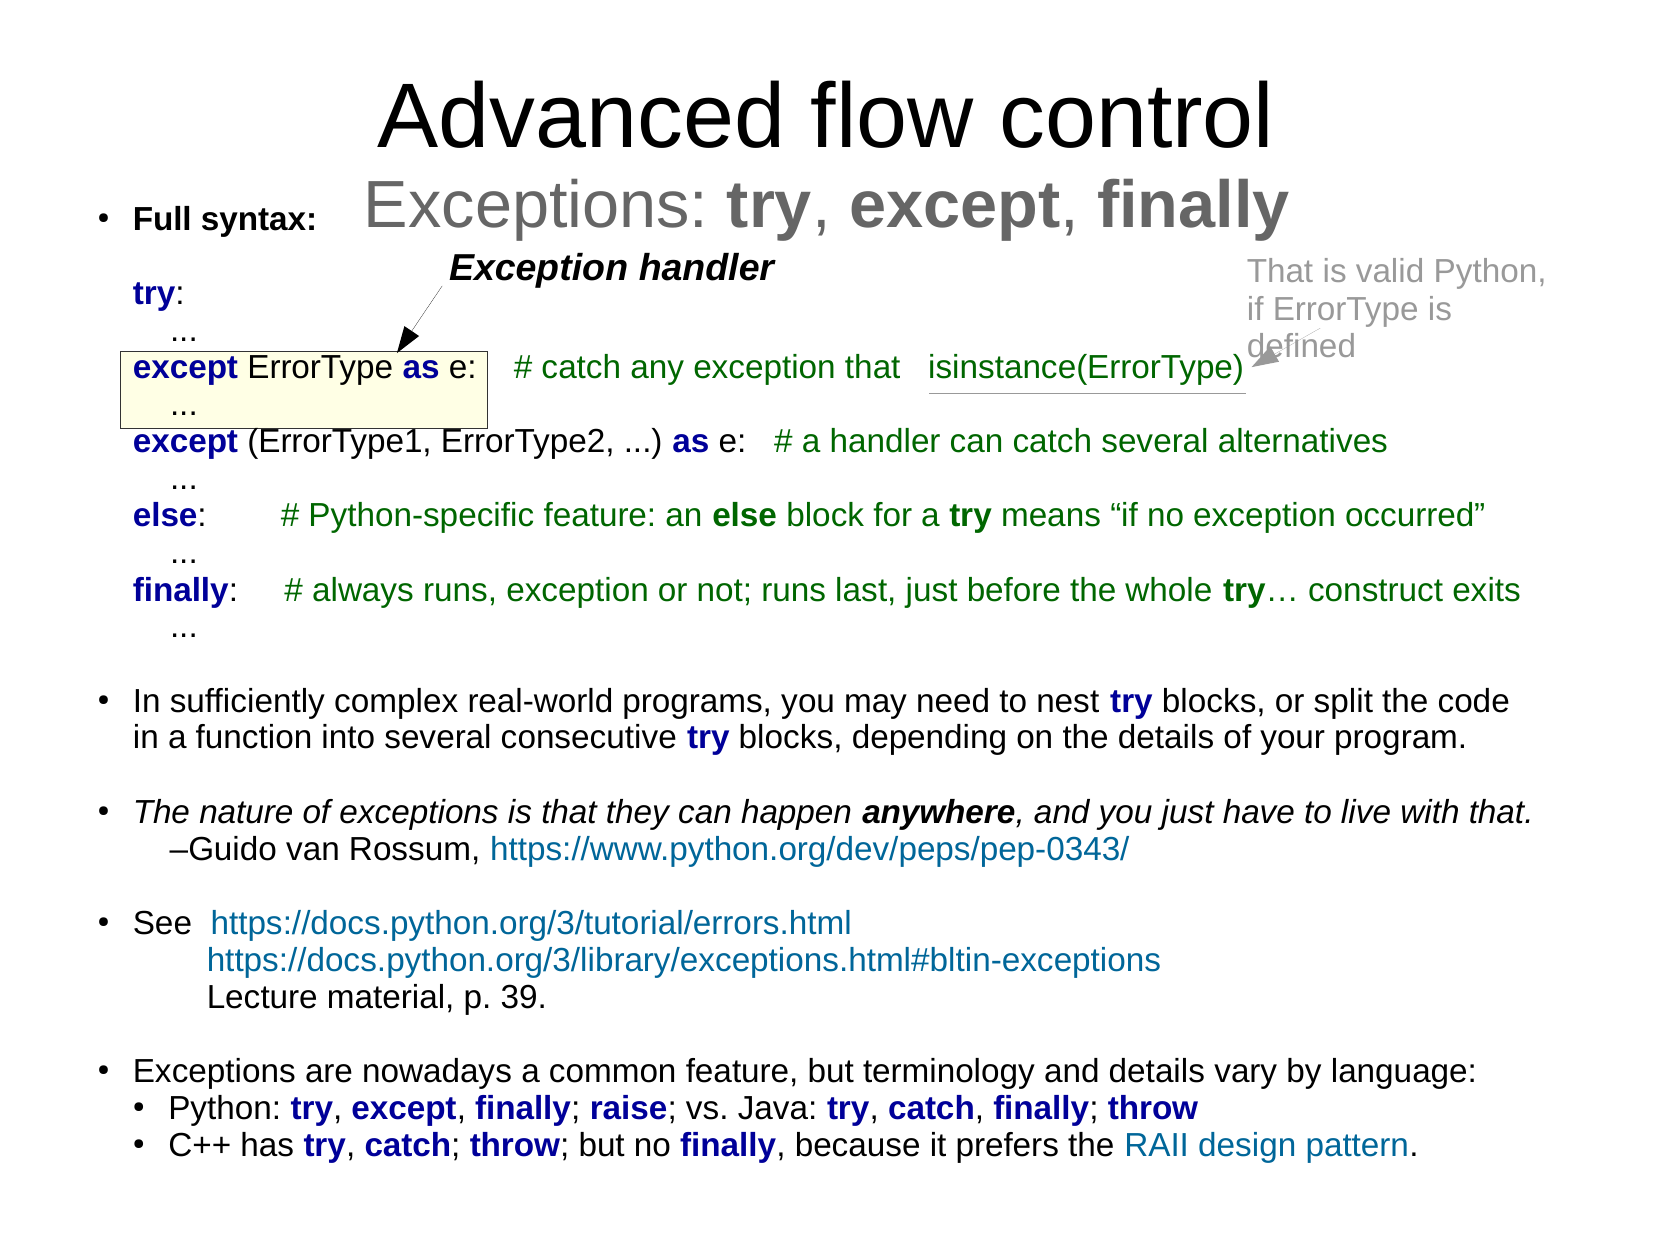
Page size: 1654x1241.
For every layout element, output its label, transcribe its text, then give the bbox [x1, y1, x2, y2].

text_box Full syntax: try: ... except ErrorType as e: # catch any exception that isinstance(ErrorType) ... except (ErrorType1, ErrorType2, ...) as e: # a handler can catch several alternatives ... else: # Python-specific feature: an else block for a try means “if no exception occurred” ... finally: # always runs, exception or not; runs last, just before the whole try… construct exits ... In sufficiently complex real-world programs, you may need to nest try blocks, or split the code in a function into several consecutive try blocks, depending on the details of your program. The nature of exceptions is that they can happen anywhere, and you just have to live with that. –Guido van Rossum, https://www.python.org/dev/peps/pep-0343/ See https://docs.python.org/3/tutorial/errors.html https://docs.python.org/3/library/exceptions.html#bltin-exceptions Lecture material, p. 39. Exceptions are nowadays a common feature, but terminology and details vary by language: Python: try, except, finally; raise; vs. Java: try, catch, finally; throw C++ has try, catch; throw; but no finally, because it prefers the RAII design pattern. [82, 193, 1561, 1184]
text_box Exception handler [434, 239, 790, 297]
text_box That is valid Python, if ErrorType is defined [1232, 245, 1586, 336]
title Advanced flow control Exceptions: try, except, finally [82, 49, 1571, 245]
